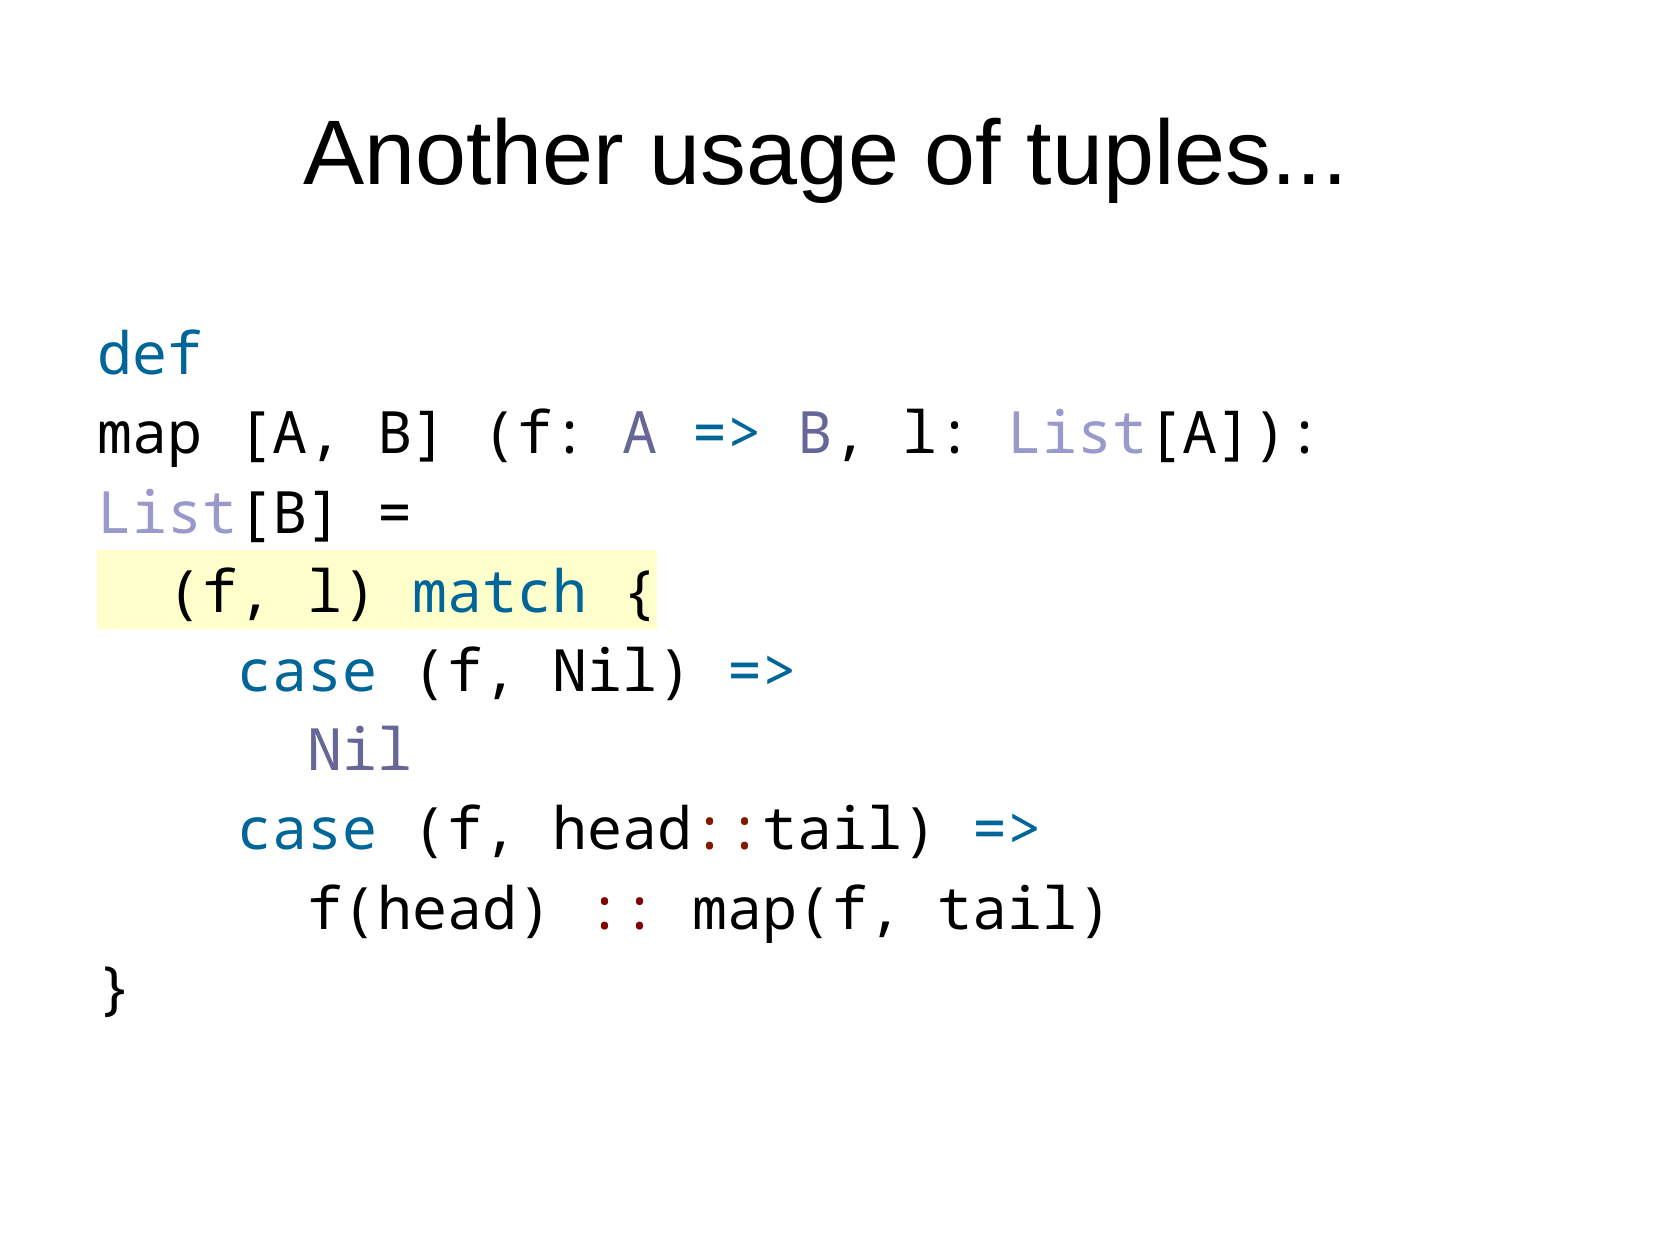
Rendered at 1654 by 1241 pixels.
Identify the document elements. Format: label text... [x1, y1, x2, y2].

title Another usage of tuples... [82, 49, 1571, 257]
text_box def map [A, B] (f: A => B, l: List[A]): List[B] = (f, l) match { case (f, Nil) => Nil case (f, head::tail) => f(head) :: map(f, tail) } [82, 304, 1584, 786]
